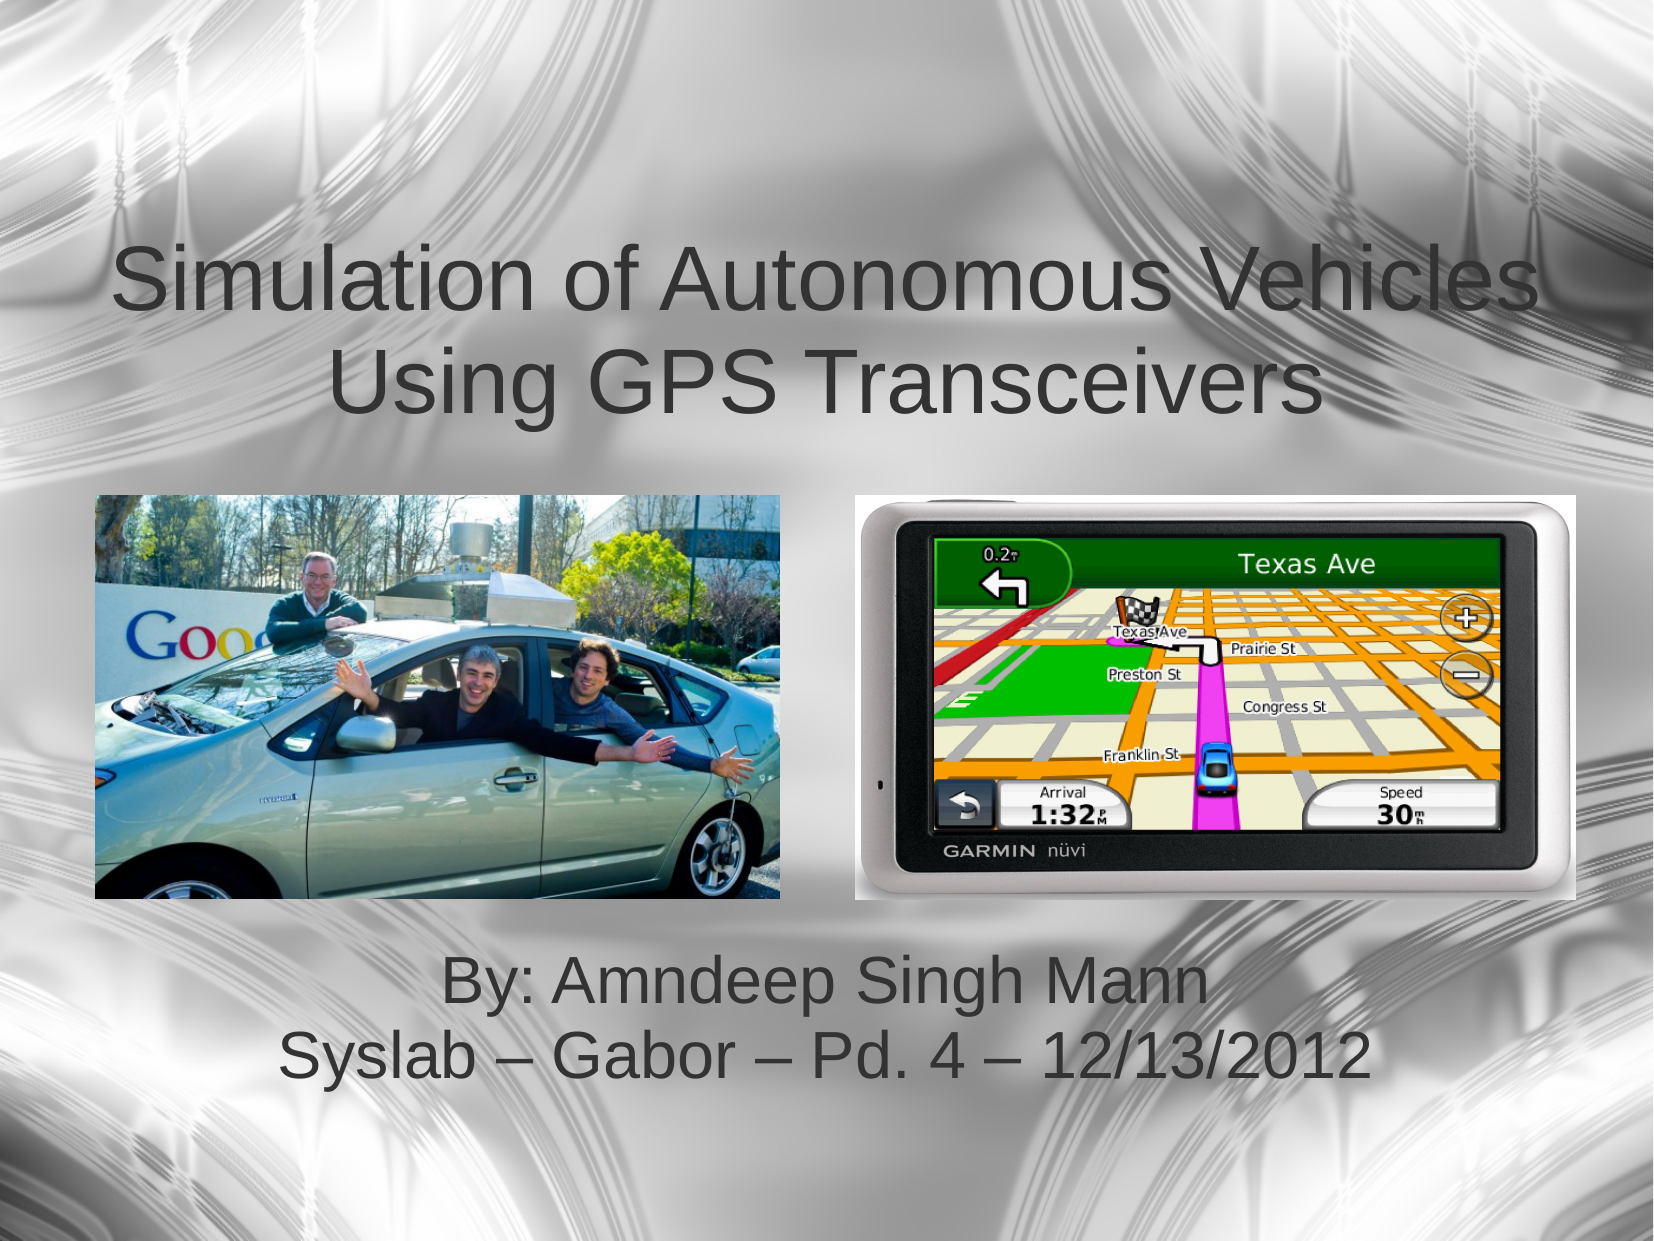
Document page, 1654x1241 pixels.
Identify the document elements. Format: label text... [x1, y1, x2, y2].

picture [0, 0, 1654, 1241]
subtitle By: Amndeep Singh Mann Syslab – Gabor – Pd. 4 – 12/13/2012 [98, 943, 1554, 1093]
title Simulation of Autonomous Vehicles Using GPS Transceivers [82, 226, 1571, 434]
